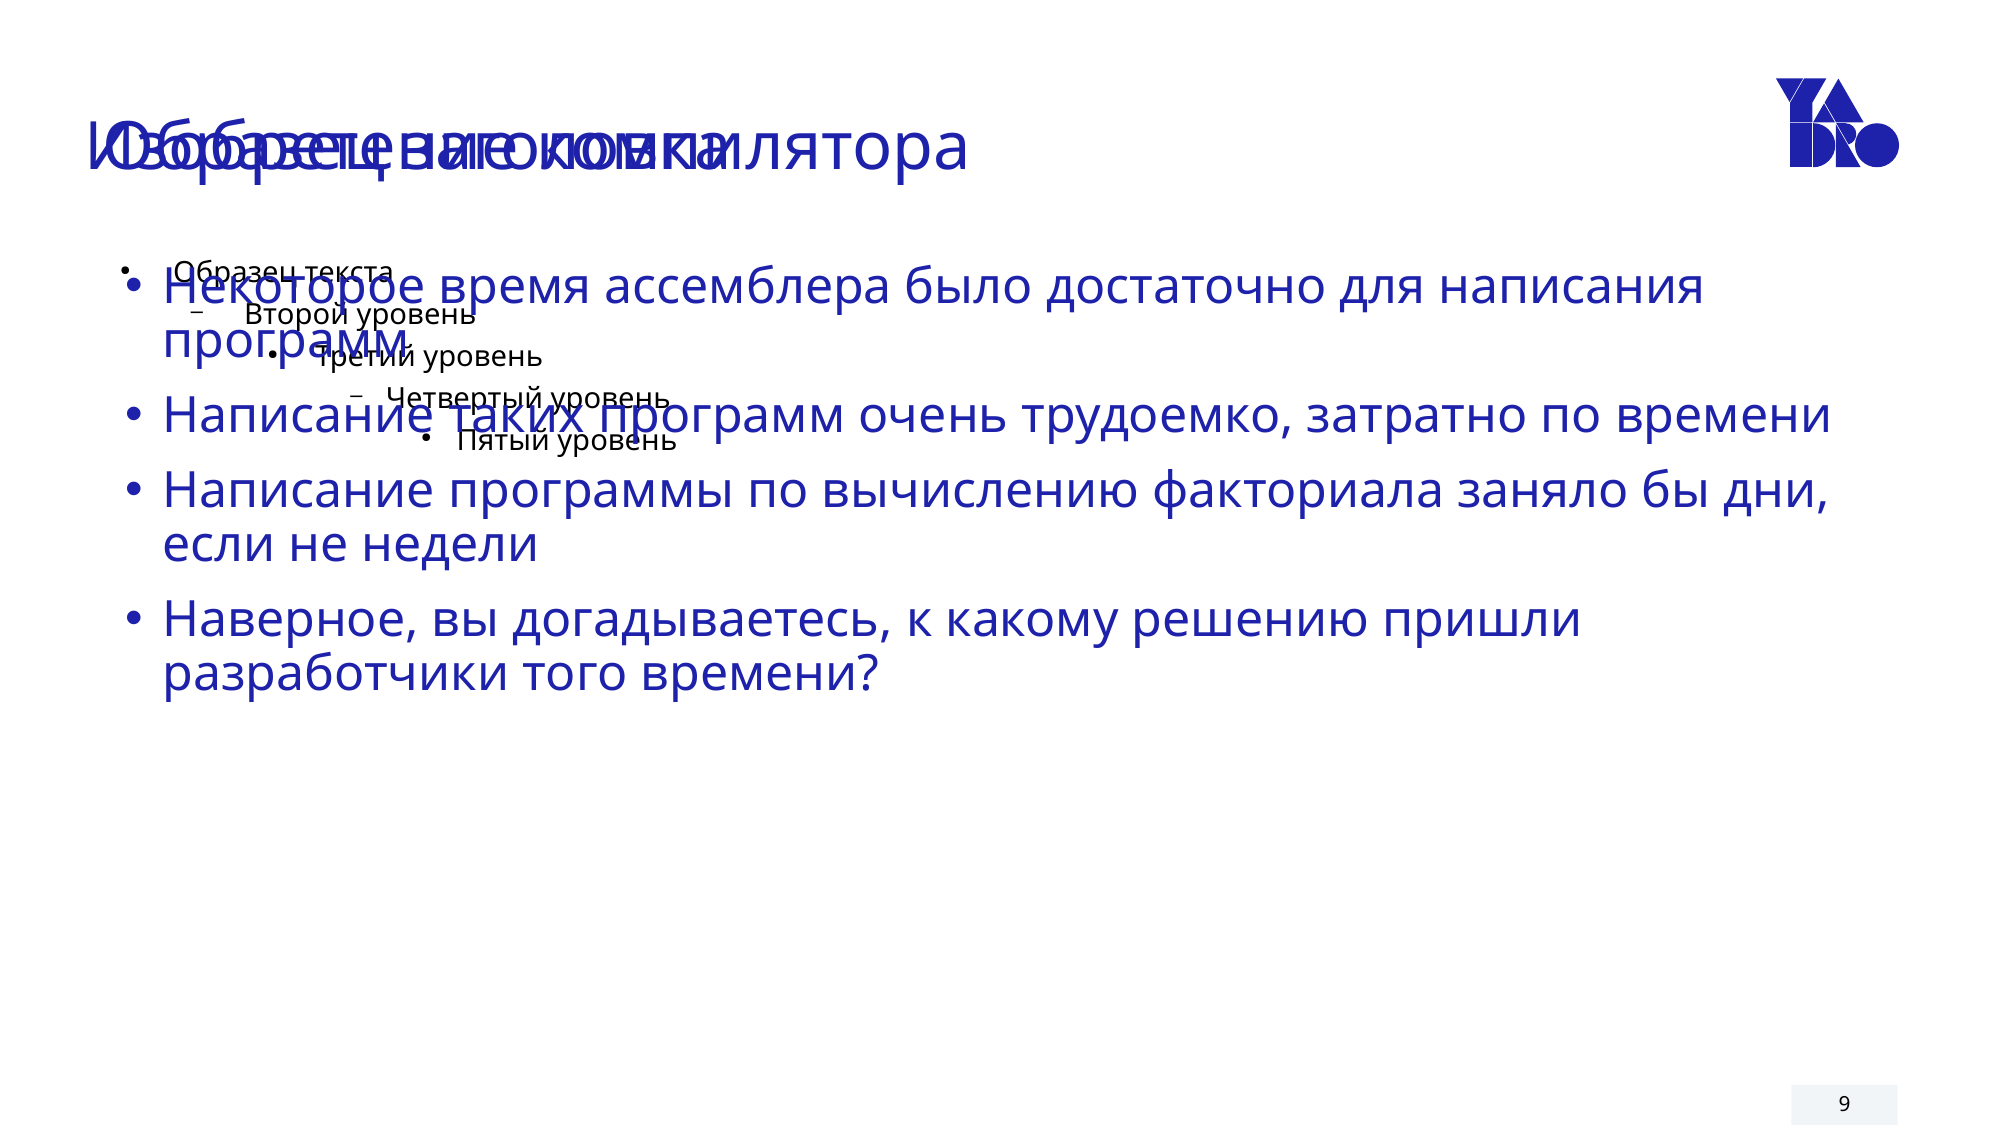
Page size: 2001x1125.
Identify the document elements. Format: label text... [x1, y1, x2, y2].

list Некоторое время ассемблера было достаточно для написания программ Написание таких программ очень трудоемко, затратно по времени Написание программы по вычислению факториала заняло бы дни, если не недели Наверное, вы догадываетесь, к какому решению пришли разработчики того времени? [125, 260, 1850, 955]
title Изобретение компилятора [84, 109, 1674, 205]
